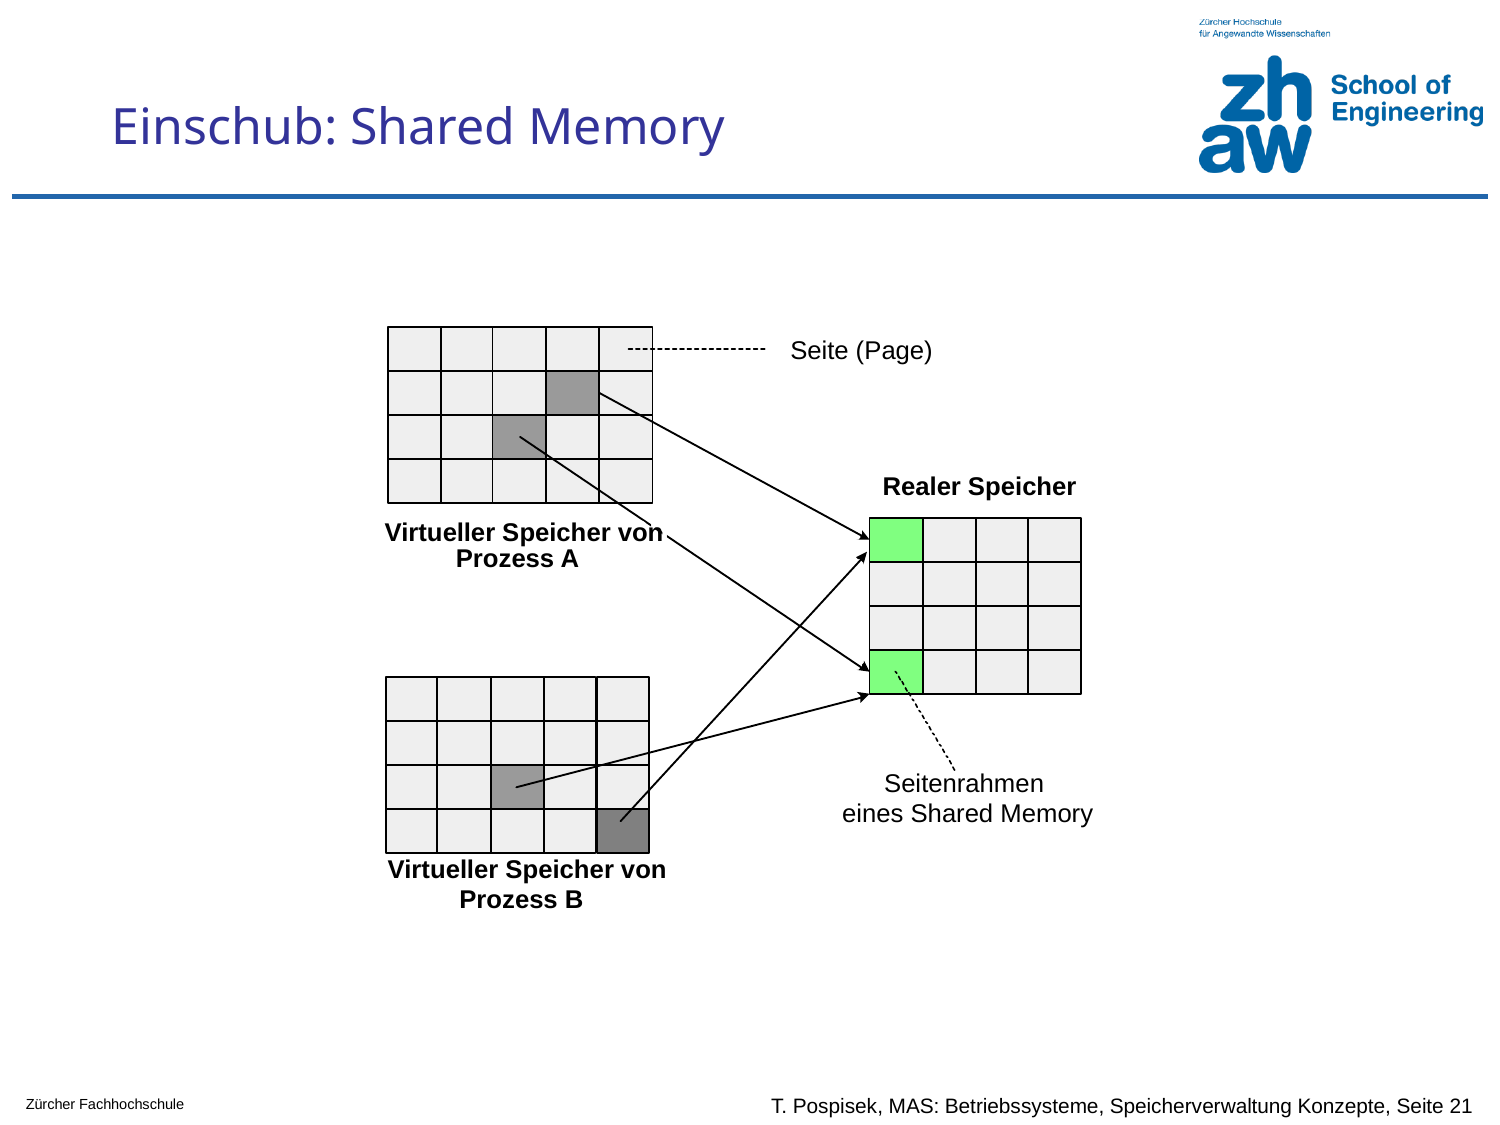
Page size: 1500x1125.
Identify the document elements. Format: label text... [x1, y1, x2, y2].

picture [341, 324, 1157, 923]
picture [1199, 19, 1483, 173]
title Einschub: Shared Memory [96, 50, 1375, 163]
